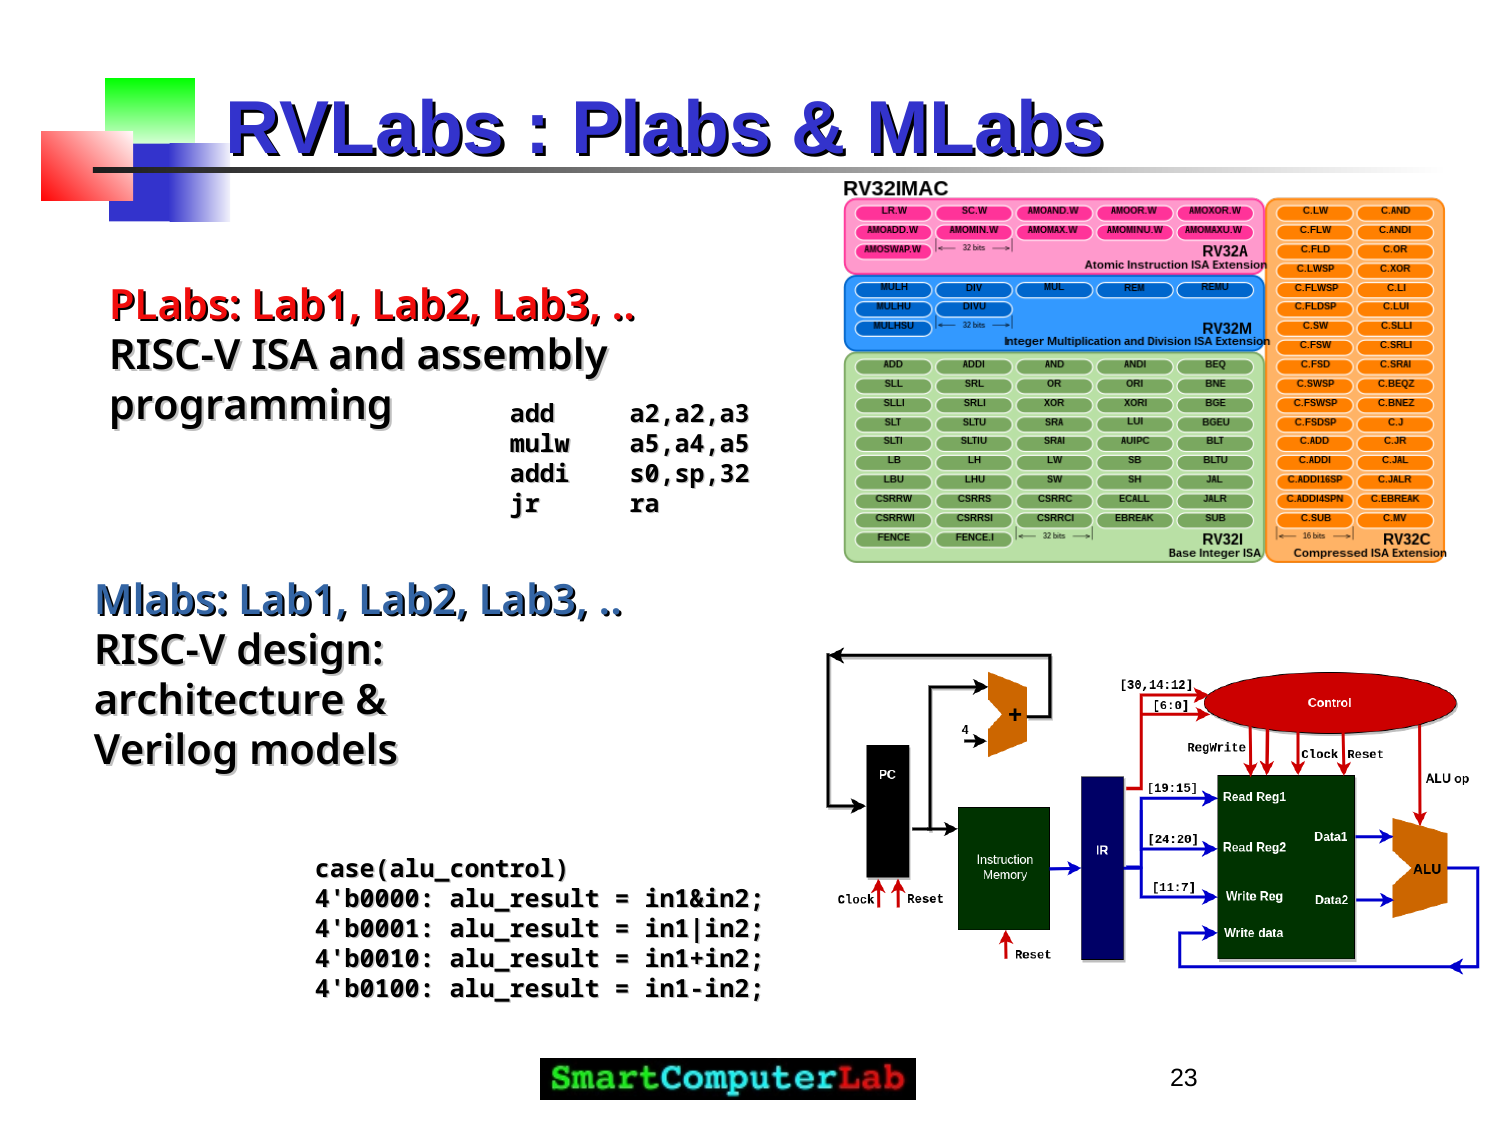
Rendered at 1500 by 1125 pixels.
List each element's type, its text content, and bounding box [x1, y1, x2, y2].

title RVLabs : Plabs & MLabs [130, 70, 1201, 176]
picture [819, 644, 1486, 976]
text_box Mlabs: Lab1, Lab2, Lab3, .. RISC-V design: architecture & Verilog models [79, 565, 706, 781]
text_box case(alu_control) 4'b0000: alu_result = in1&in2; 4'b0001: alu_result = in1|in2; 4'b0010: alu_result = in1+in2; 4'b0100: alu_result = in1-in2; [300, 845, 781, 1021]
picture [540, 1058, 916, 1100]
text_box [721, 477, 1277, 555]
picture [840, 175, 1449, 567]
text_box PLabs: Lab1, Lab2, Lab3, .. RISC-V ISA and assembly programming [94, 270, 871, 435]
text_box add a2,a2,a3 mulw a5,a4,a5 addi s0,sp,32 jr ra [495, 389, 781, 540]
